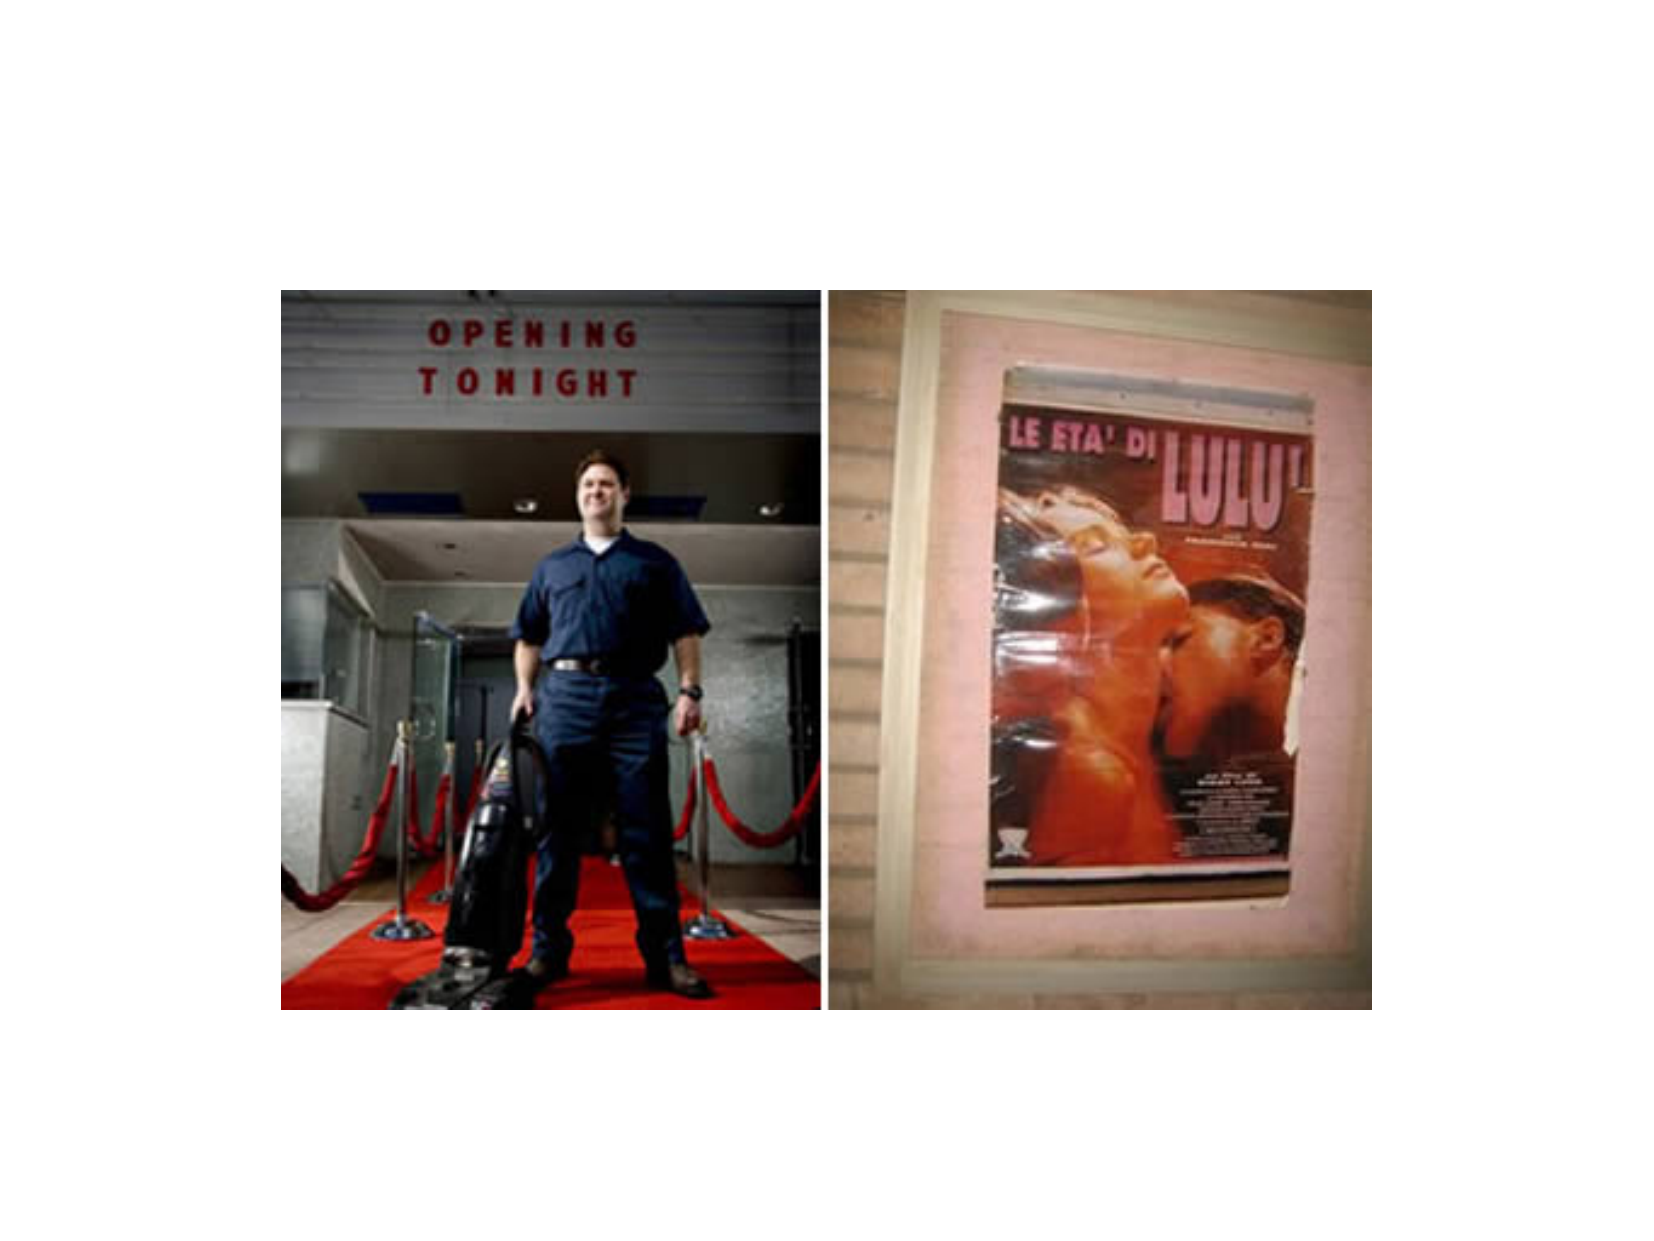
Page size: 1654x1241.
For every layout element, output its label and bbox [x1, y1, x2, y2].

picture [281, 290, 1372, 1010]
